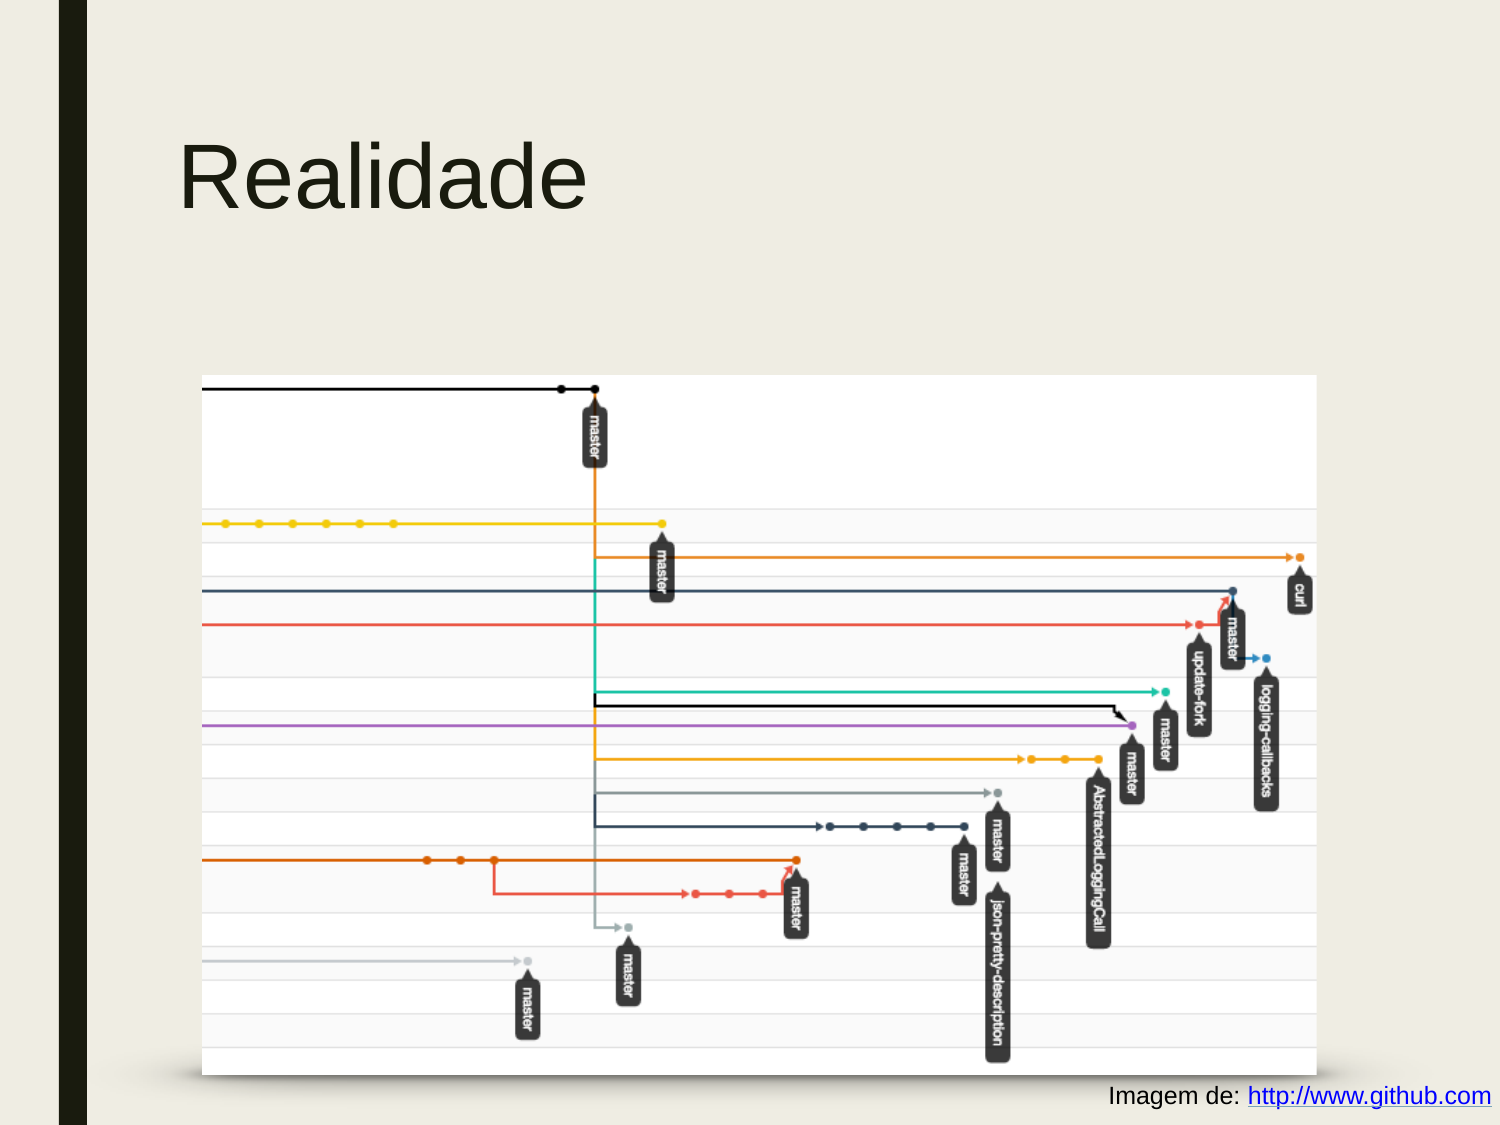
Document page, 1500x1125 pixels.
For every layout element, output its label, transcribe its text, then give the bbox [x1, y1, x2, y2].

text_box [0, 375, 1500, 1125]
title Realidade [174, 114, 593, 305]
text_box Imagem de: http://www.github.com [1106, 1077, 1494, 1110]
